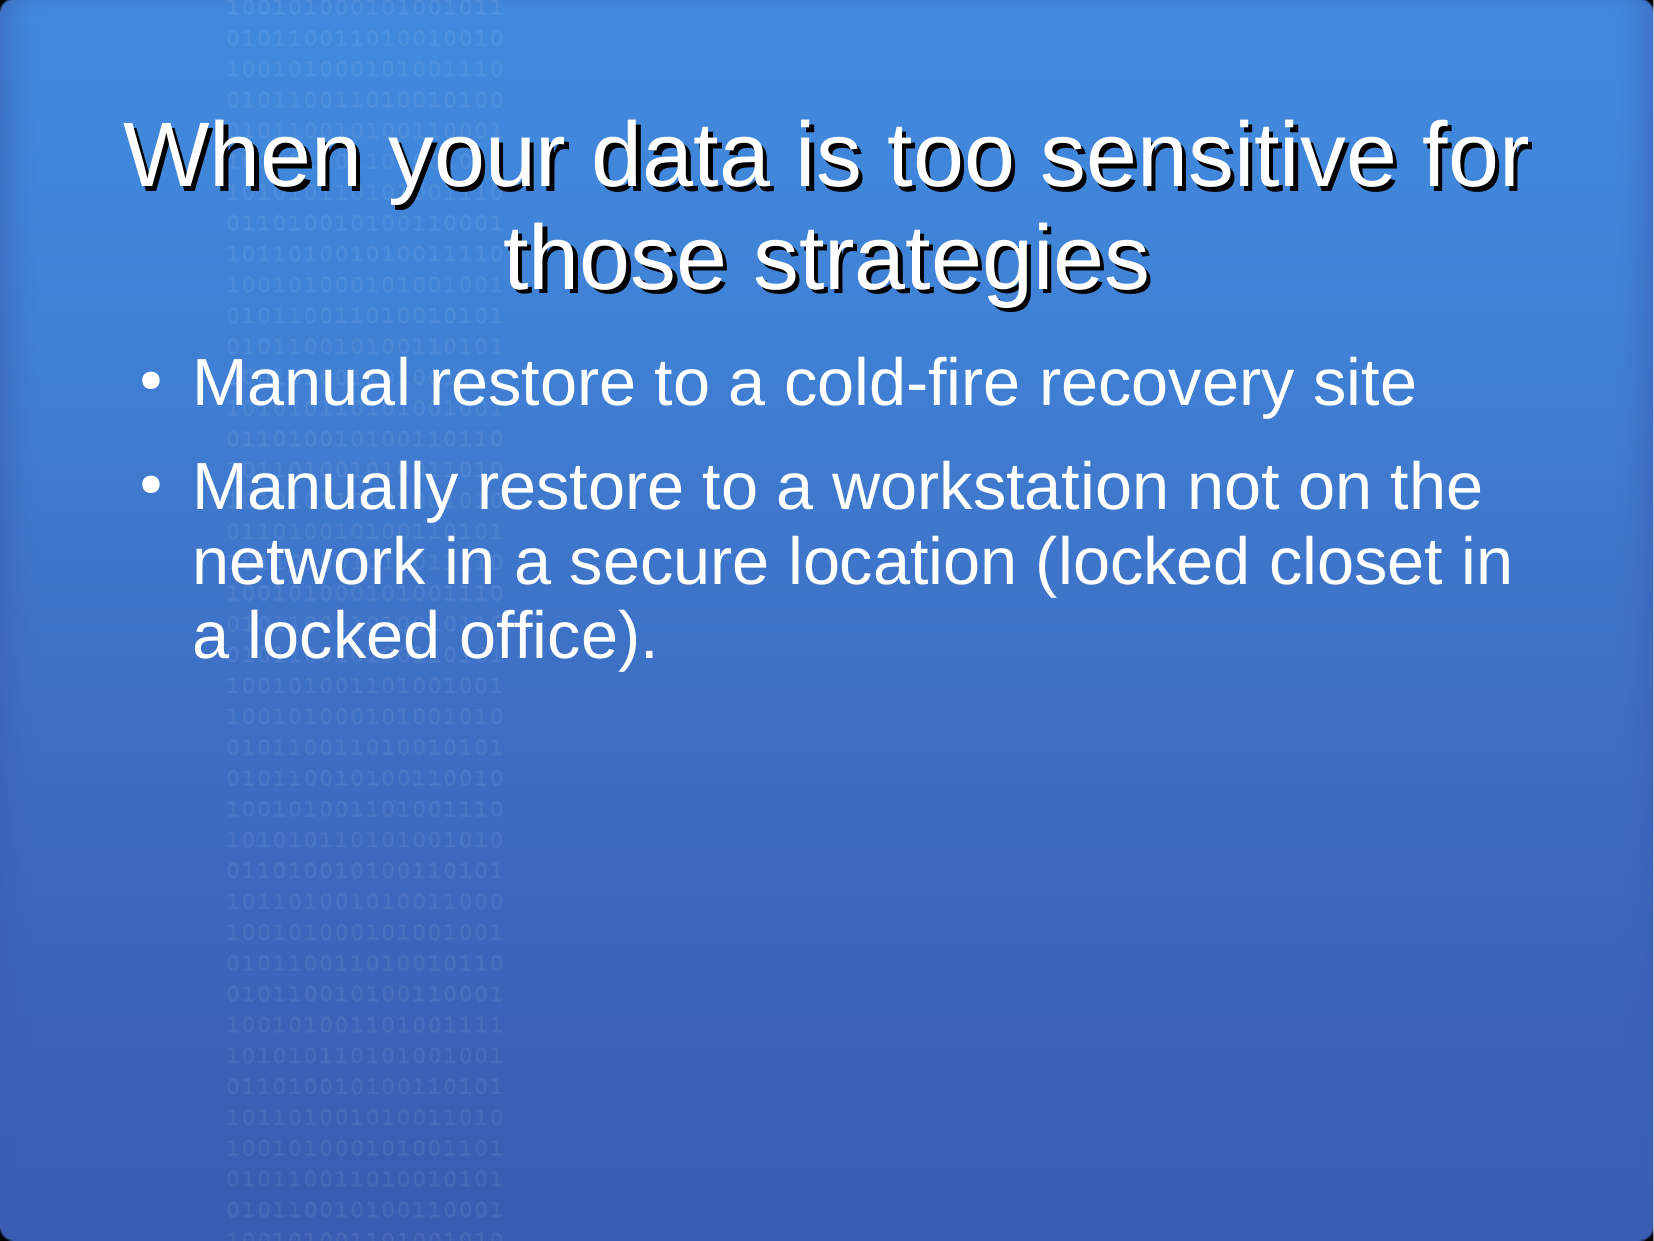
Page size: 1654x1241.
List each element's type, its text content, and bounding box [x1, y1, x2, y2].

list Manual restore to a cold-fire recovery site Manually restore to a workstation not on the network in a secure location (locked closet in a locked office). [121, 344, 1534, 1112]
picture [0, 0, 1654, 1241]
title When your data is too sensitive for those strategies [121, 103, 1534, 310]
